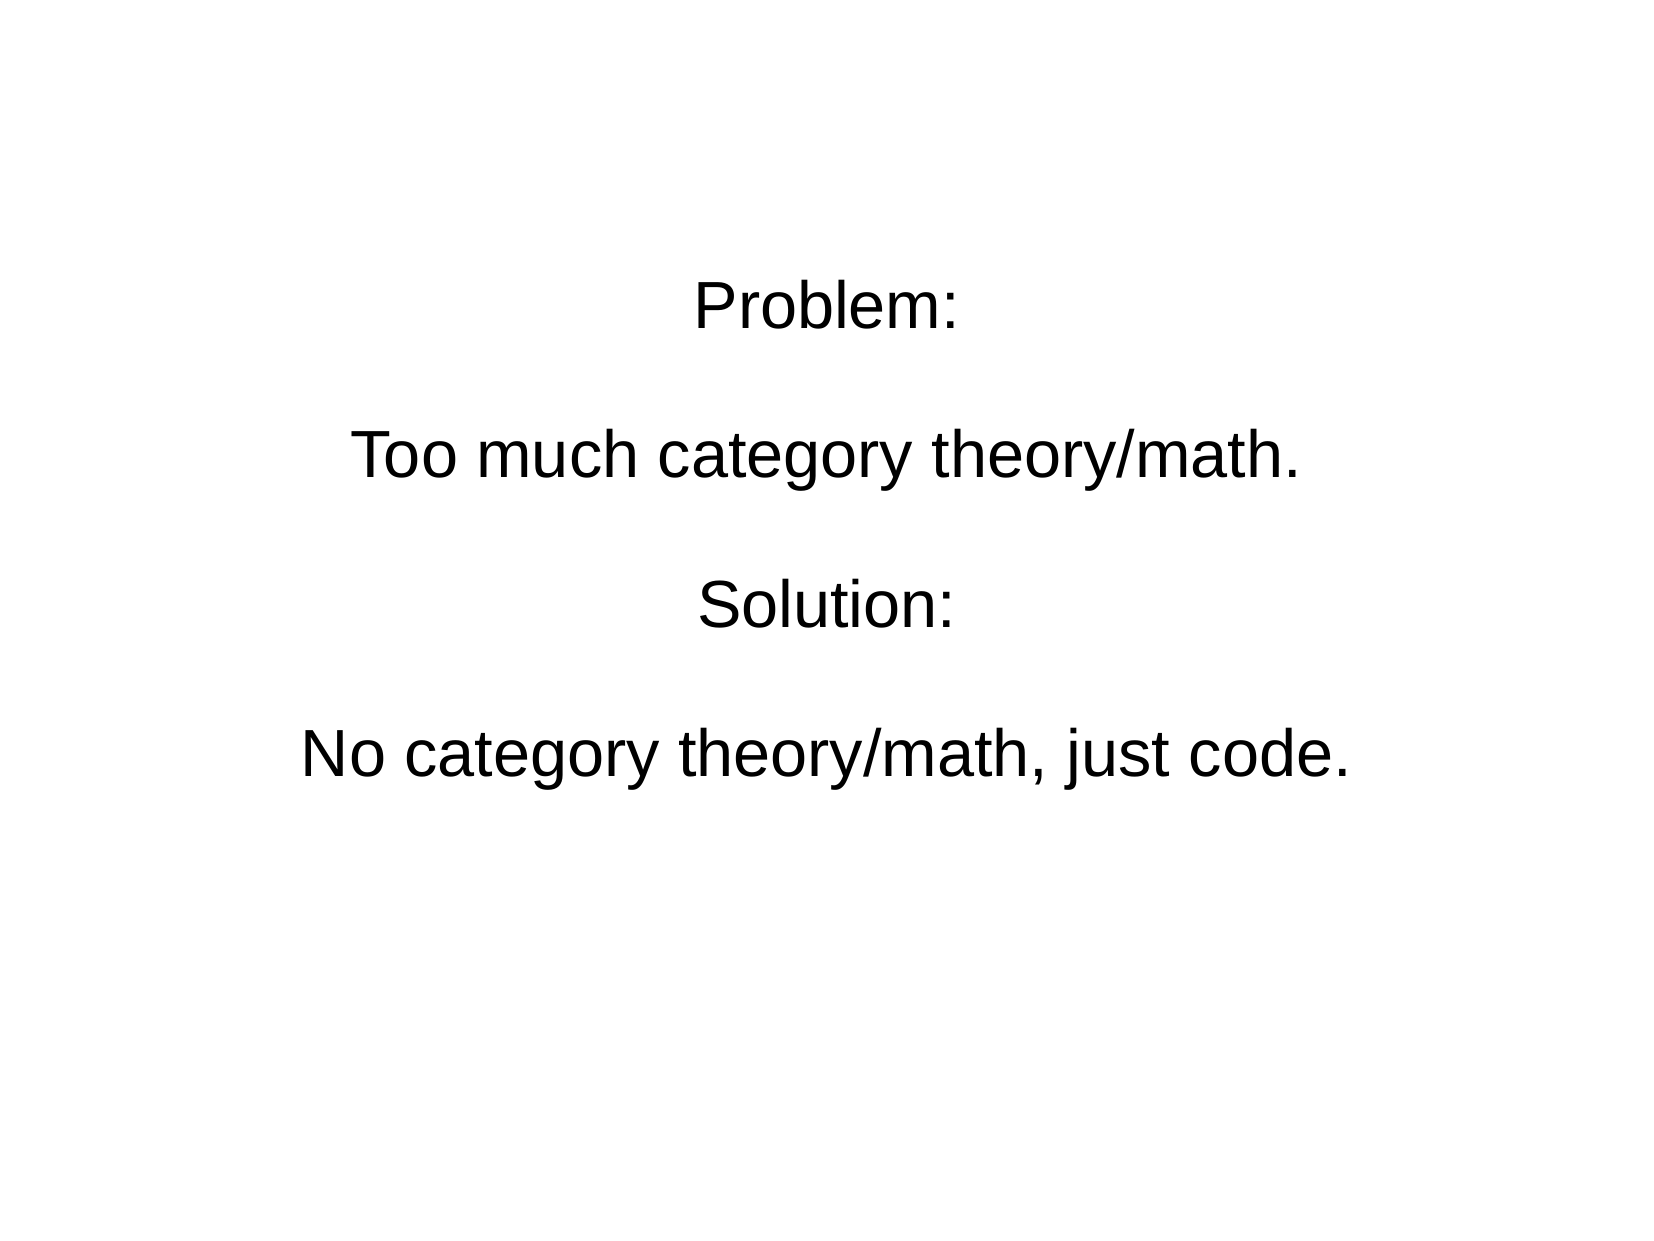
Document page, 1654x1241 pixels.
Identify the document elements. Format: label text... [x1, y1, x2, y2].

subtitle Problem: Too much category theory/math. Solution: No category theory/math, just code. [82, 49, 1571, 1010]
